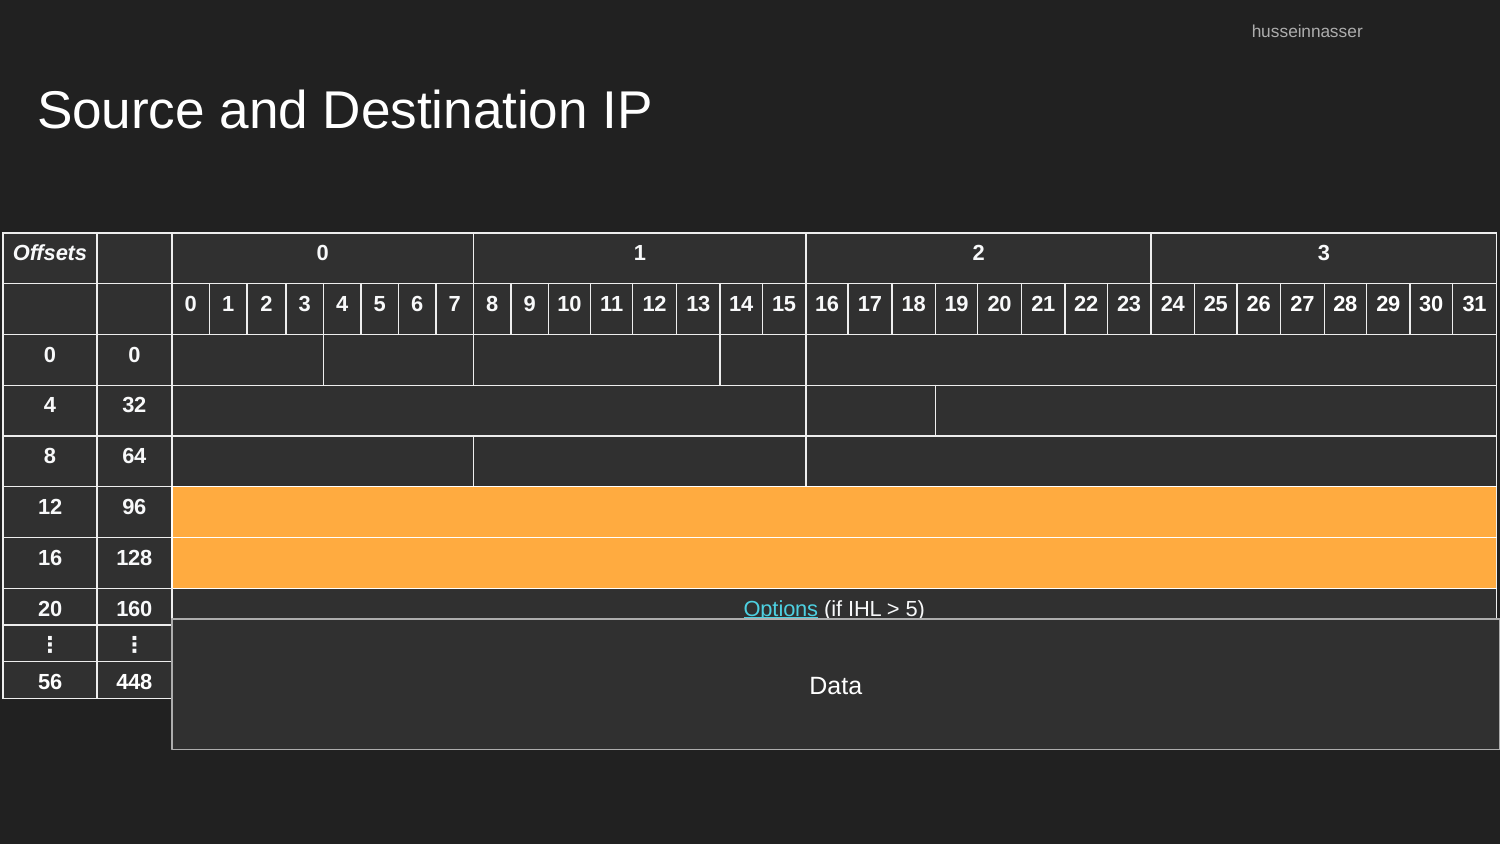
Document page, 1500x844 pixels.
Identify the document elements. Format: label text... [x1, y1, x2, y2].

table_cell [173, 437, 473, 486]
table_cell 128 [98, 538, 171, 588]
title Source and Destination IP [22, 60, 1420, 155]
table_cell 19 [936, 284, 977, 334]
table_cell 10 [549, 284, 590, 334]
table_cell 16 [807, 284, 847, 334]
table_cell [4, 284, 96, 334]
subtitle husseinnasser [1236, 11, 1492, 53]
table_cell [173, 335, 323, 385]
table_cell 20 [978, 284, 1021, 334]
table_cell 28 [1325, 284, 1366, 334]
table_cell 24 [1152, 284, 1194, 334]
table_cell 15 [763, 284, 805, 334]
table_cell [721, 335, 805, 385]
table_cell 64 [98, 437, 171, 486]
table_cell 20 [4, 589, 96, 624]
table_cell [807, 386, 935, 435]
table_cell [324, 335, 473, 385]
table_cell 0 [173, 284, 209, 334]
table_cell [807, 335, 1496, 385]
table_cell 14 [721, 284, 762, 334]
table_cell 2 [248, 284, 285, 334]
table_cell 8 [4, 437, 96, 486]
table_cell 23 [1108, 284, 1150, 334]
table_cell 56 [4, 662, 96, 698]
table_cell 21 [1022, 284, 1064, 334]
table_cell 11 [591, 284, 632, 334]
table_cell ⋮ [98, 626, 171, 661]
table_header 2 [807, 234, 1150, 283]
table_cell 22 [1066, 284, 1107, 334]
table_cell 12 [4, 487, 96, 537]
table_cell [98, 284, 171, 334]
table_cell 30 [1411, 284, 1452, 334]
table_cell 27 [1281, 284, 1324, 334]
table_header 0 [173, 234, 473, 283]
table_cell [474, 335, 719, 385]
table_cell 13 [677, 284, 719, 334]
table_cell 8 [474, 284, 510, 334]
table_cell 6 [399, 284, 435, 334]
table_cell 1 [210, 284, 246, 334]
table_cell 31 [1453, 284, 1496, 334]
table_cell 32 [98, 386, 171, 435]
table_cell 5 [362, 284, 398, 334]
table_cell 17 [849, 284, 891, 334]
table_cell [173, 386, 805, 435]
table_cell 9 [512, 284, 548, 334]
table_header [98, 234, 171, 283]
table_cell 26 [1238, 284, 1280, 334]
table_cell [173, 487, 1496, 537]
table_cell 0 [98, 335, 171, 385]
table_cell [474, 437, 805, 486]
table_cell 4 [324, 284, 360, 334]
table_cell 448 [98, 662, 171, 698]
table_cell 0 [4, 335, 96, 385]
table_cell [173, 538, 1496, 588]
table_cell 25 [1195, 284, 1236, 334]
table_cell [936, 386, 1496, 435]
table_cell 29 [1367, 284, 1409, 334]
table_cell 16 [4, 538, 96, 588]
table_header 1 [474, 234, 805, 283]
table_cell 3 [287, 284, 323, 334]
table_cell Options (if IHL > 5) [173, 589, 1496, 619]
table_header Offsets [4, 234, 96, 283]
table_cell 12 [633, 284, 676, 334]
table_cell 4 [4, 386, 96, 435]
table_cell 18 [893, 284, 935, 334]
table_header 3 [1152, 234, 1496, 283]
table_cell 160 [98, 589, 171, 624]
text_box Data [171, 619, 1500, 750]
table_cell ⋮ [4, 626, 96, 661]
table_cell 96 [98, 487, 171, 537]
table_cell [807, 437, 1496, 486]
table_cell 7 [437, 284, 473, 334]
